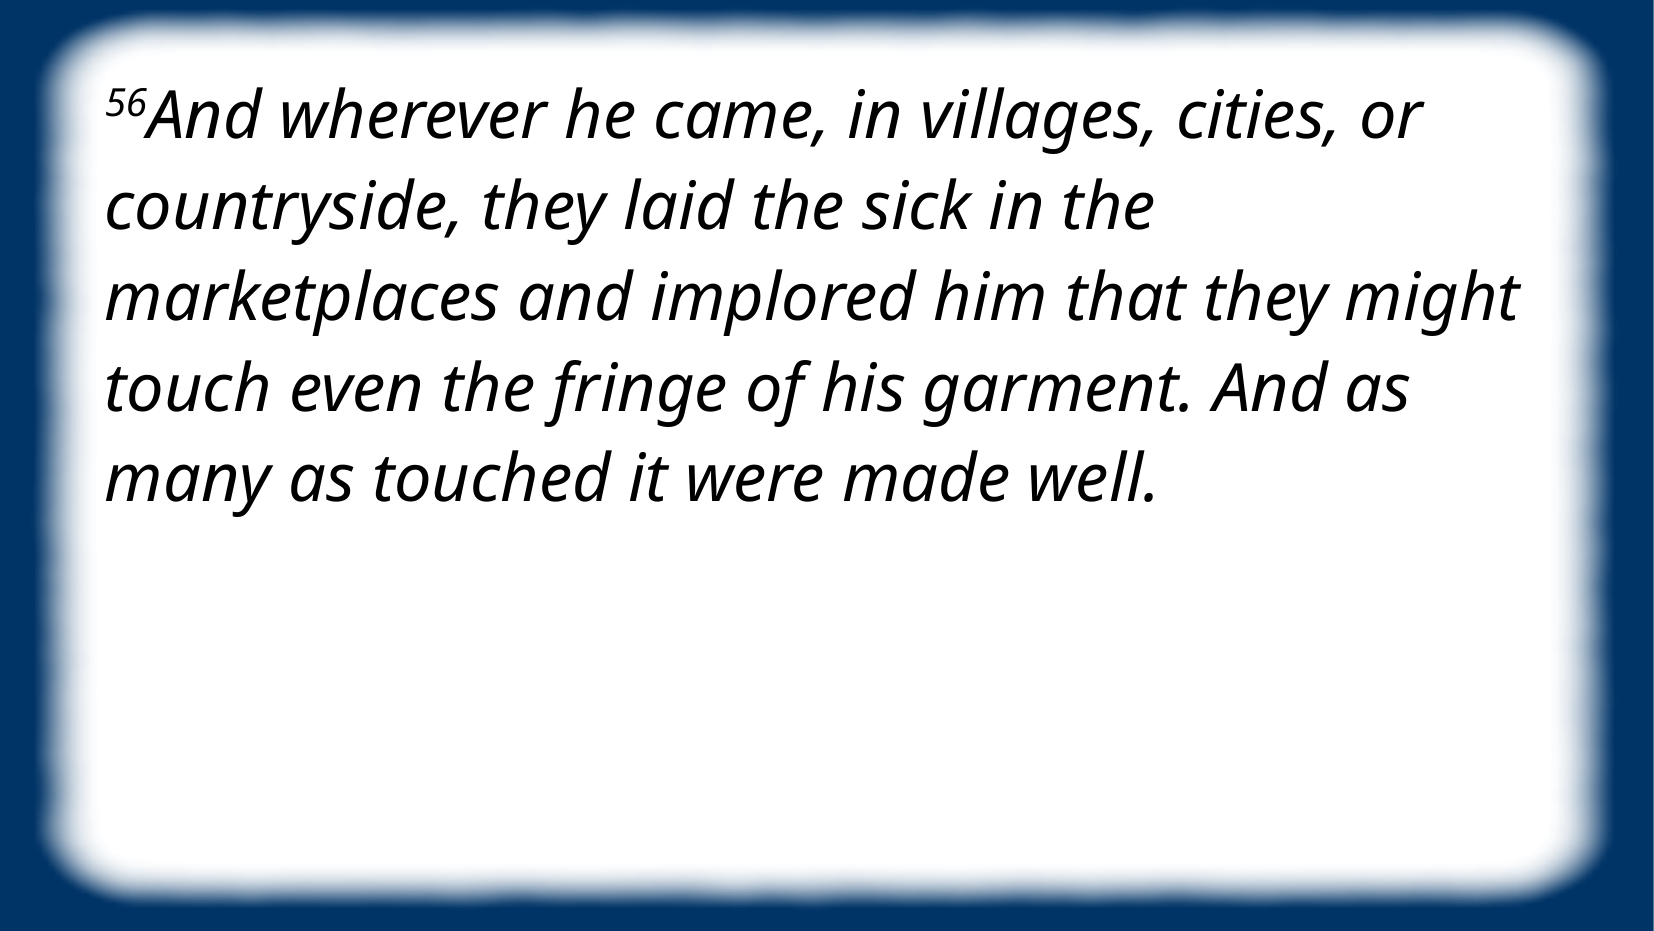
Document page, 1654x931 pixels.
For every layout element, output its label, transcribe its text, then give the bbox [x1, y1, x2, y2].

picture [0, 0, 1654, 931]
text_box 56And wherever he came, in villages, cities, or countryside, they laid the sick in the marketplaces and implored him that they might touch even the fringe of his garment. And as many as touched it were made well. [90, 60, 1576, 526]
